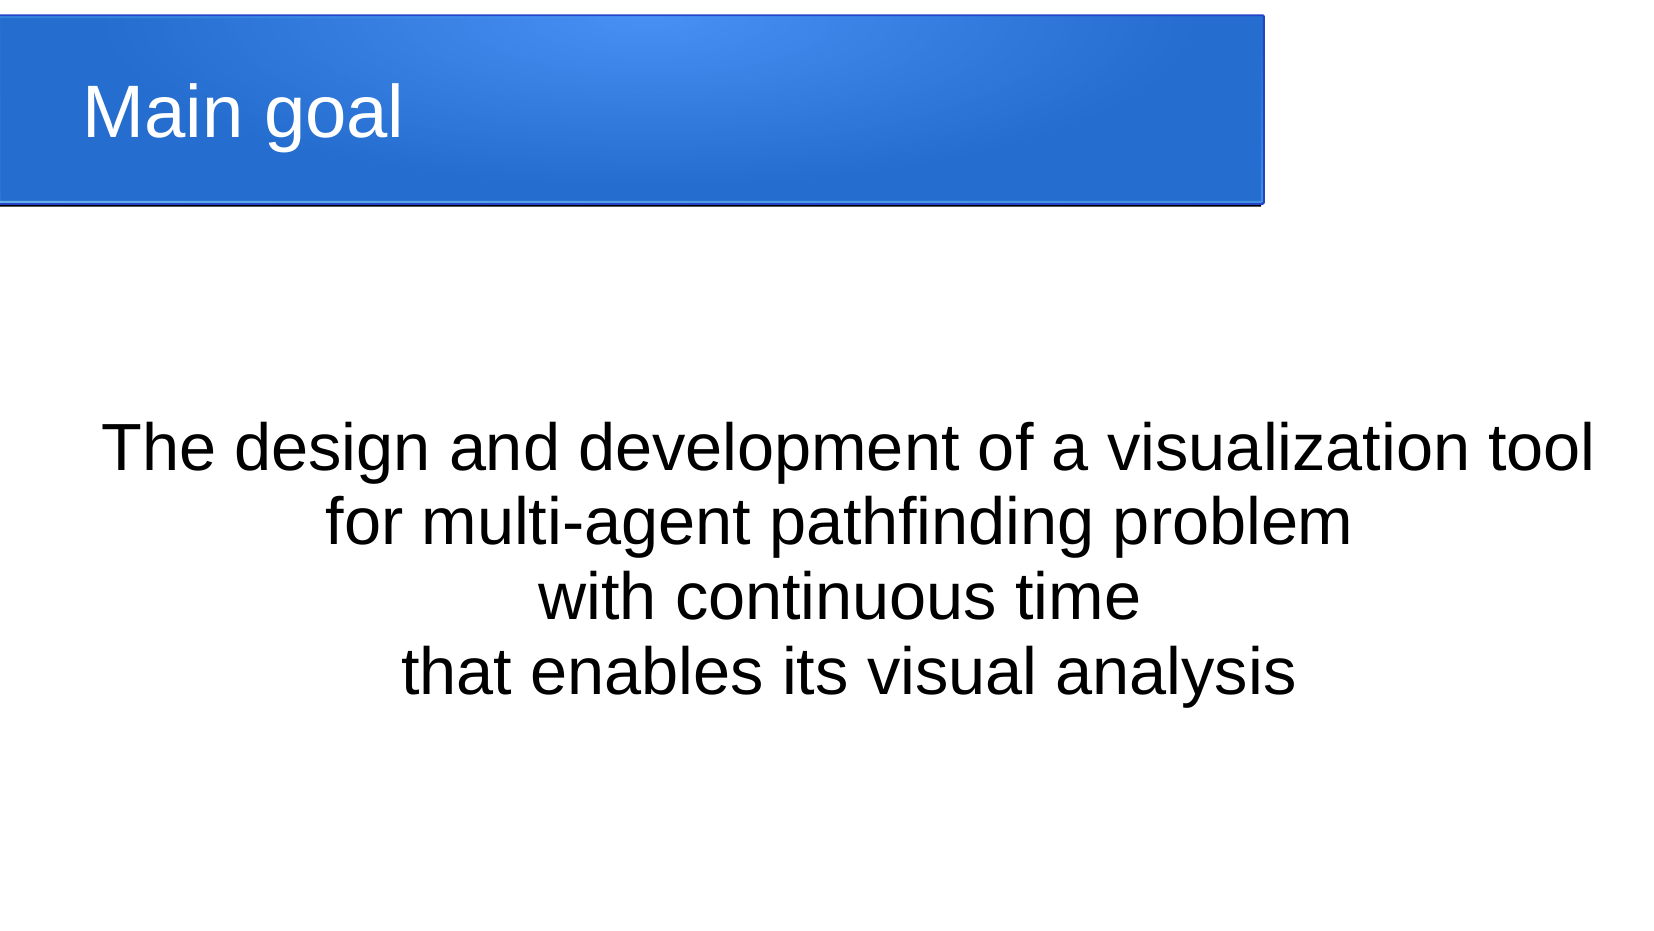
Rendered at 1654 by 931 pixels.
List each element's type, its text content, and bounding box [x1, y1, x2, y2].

title Main goal [82, 35, 1235, 189]
subtitle The design and development of a visualization tool for multi-agent pathfinding problem with continuous time that enables its visual analysis [45, 233, 1654, 886]
